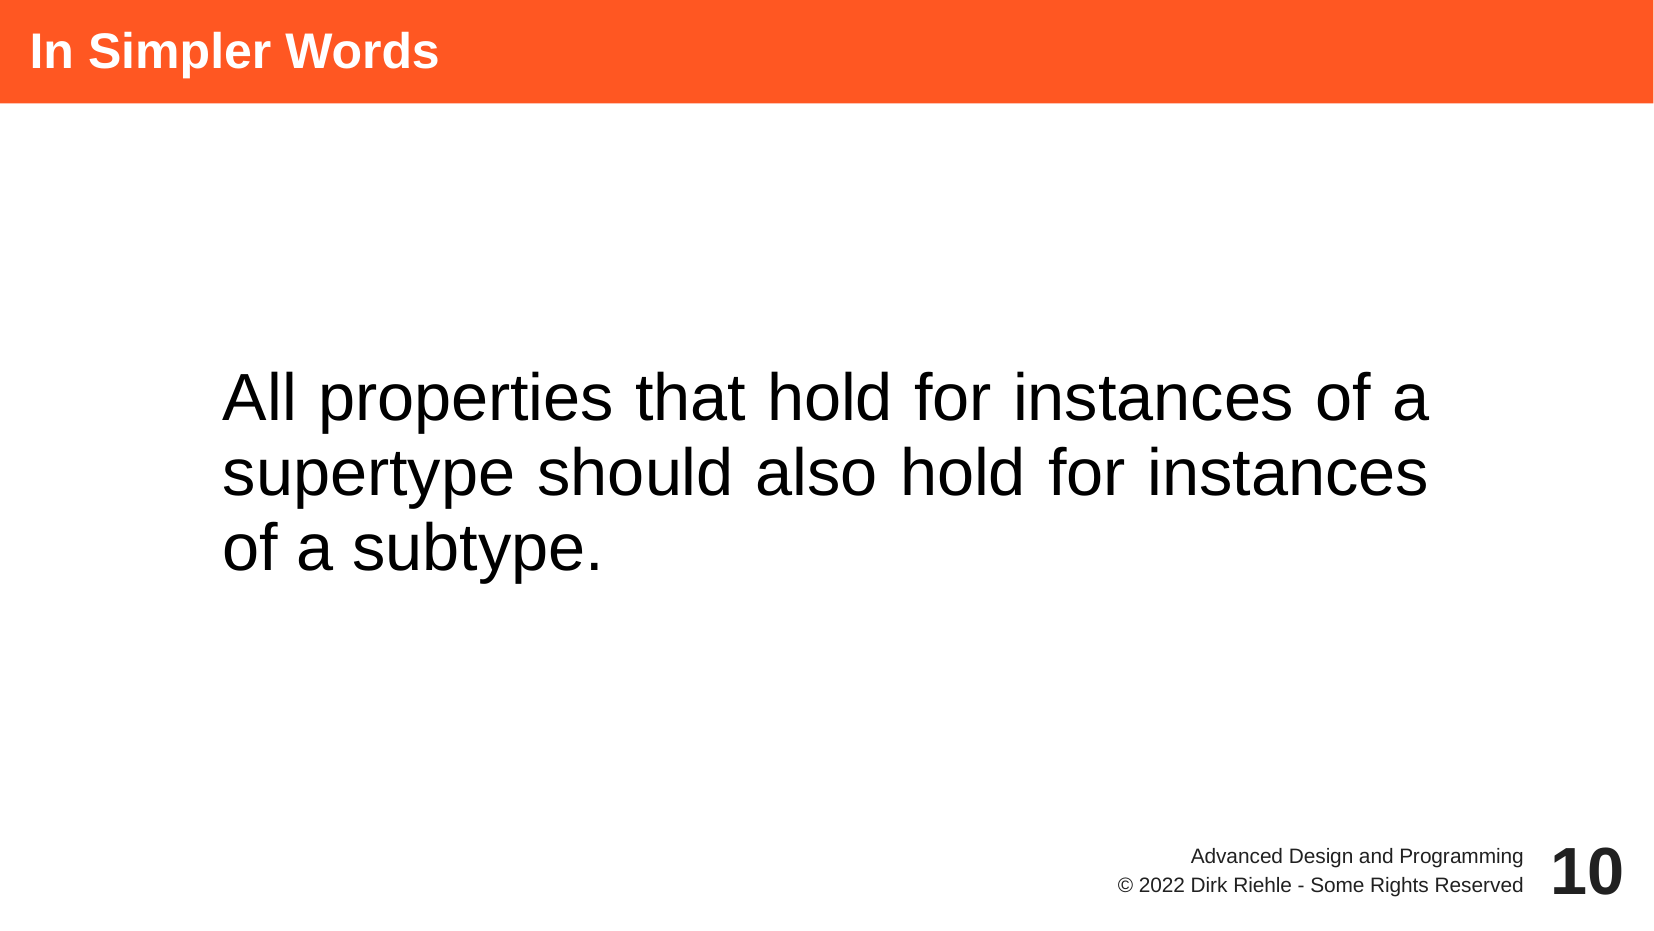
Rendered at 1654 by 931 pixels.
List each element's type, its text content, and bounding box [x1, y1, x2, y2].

title In Simpler Words [0, 0, 1654, 104]
subtitle All properties that hold for instances of a supertype should also hold for instances of a subtype. [29, 132, 1625, 813]
